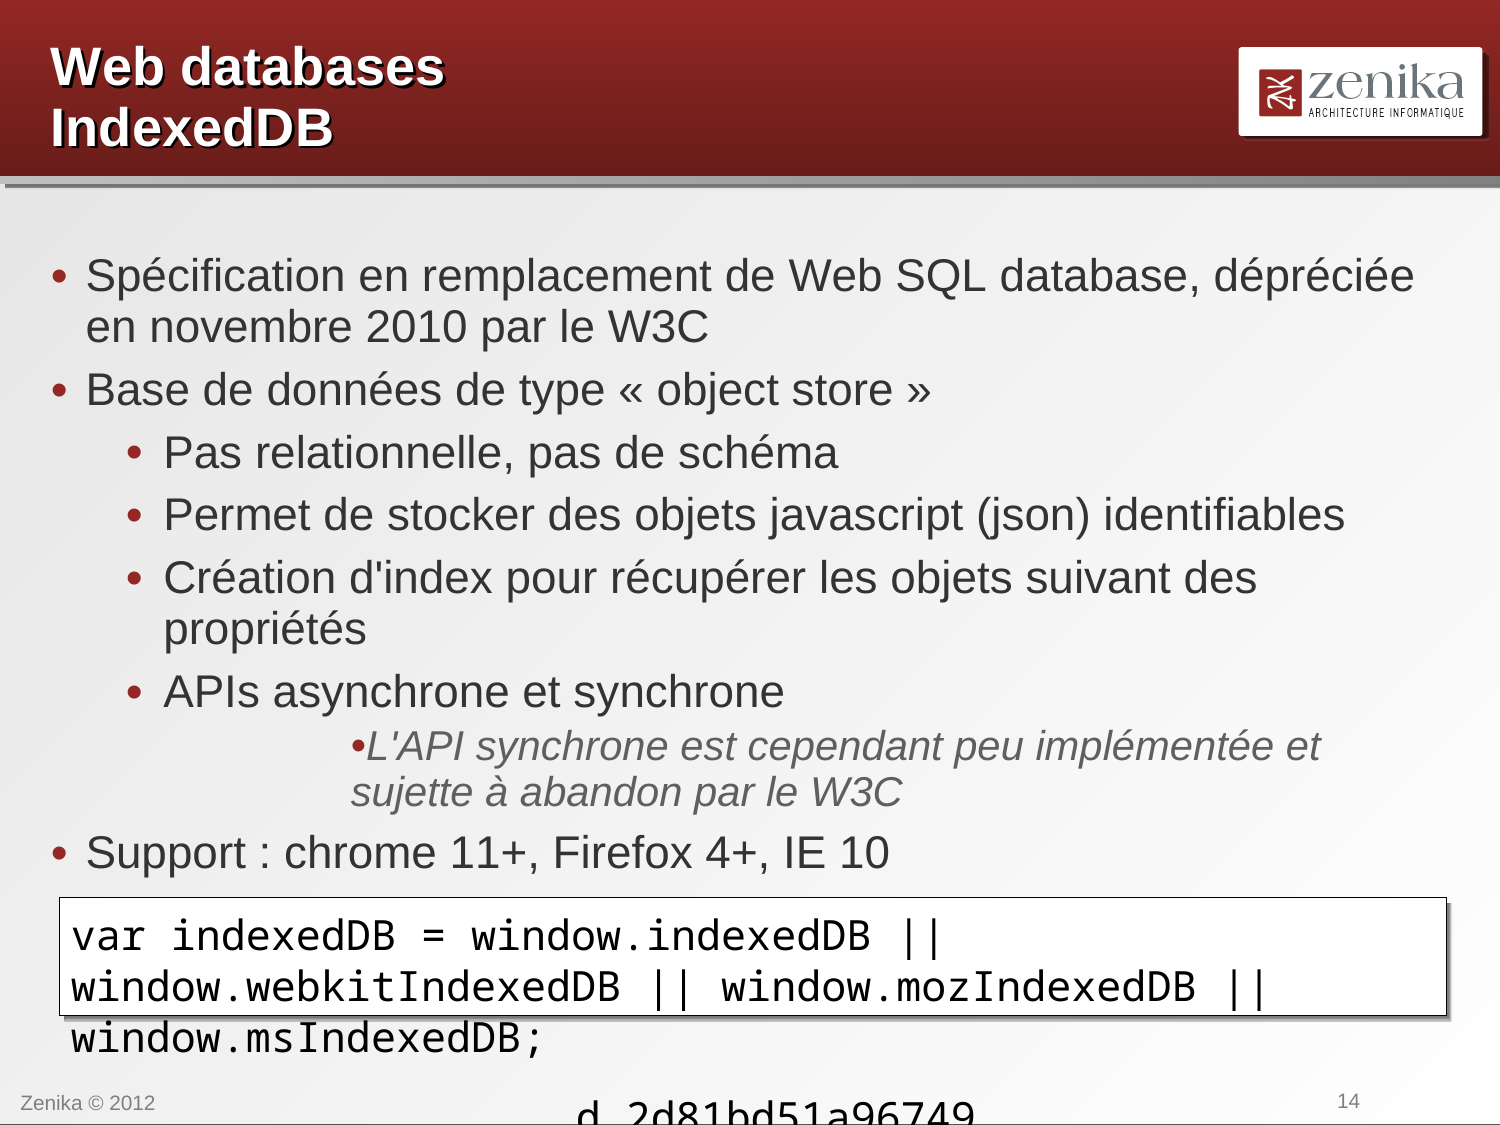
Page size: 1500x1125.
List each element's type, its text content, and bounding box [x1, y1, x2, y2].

text_box var indexedDB = window.indexedDB || window.webkitIndexedDB || window.mozIndexedDB || window.msIndexedDB; [59, 897, 1447, 1016]
picture [1257, 58, 1464, 125]
title Web databases IndexedDB [50, 15, 1206, 180]
list Spécification en remplacement de Web SQL database, dépréciée en novembre 2010 par le W3C Base de données de type « object store » Pas relationnelle, pas de schéma Permet de stocker des objets javascript (json) identifiables Création d'index pour récupérer les objets suivant des propriétés APIs asynchrone et synchrone L'API synchrone est cependant peu implémentée et sujette à abandon par le W3C Support : chrome 11+, Firefox 4+, IE 10 [50, 249, 1435, 1079]
